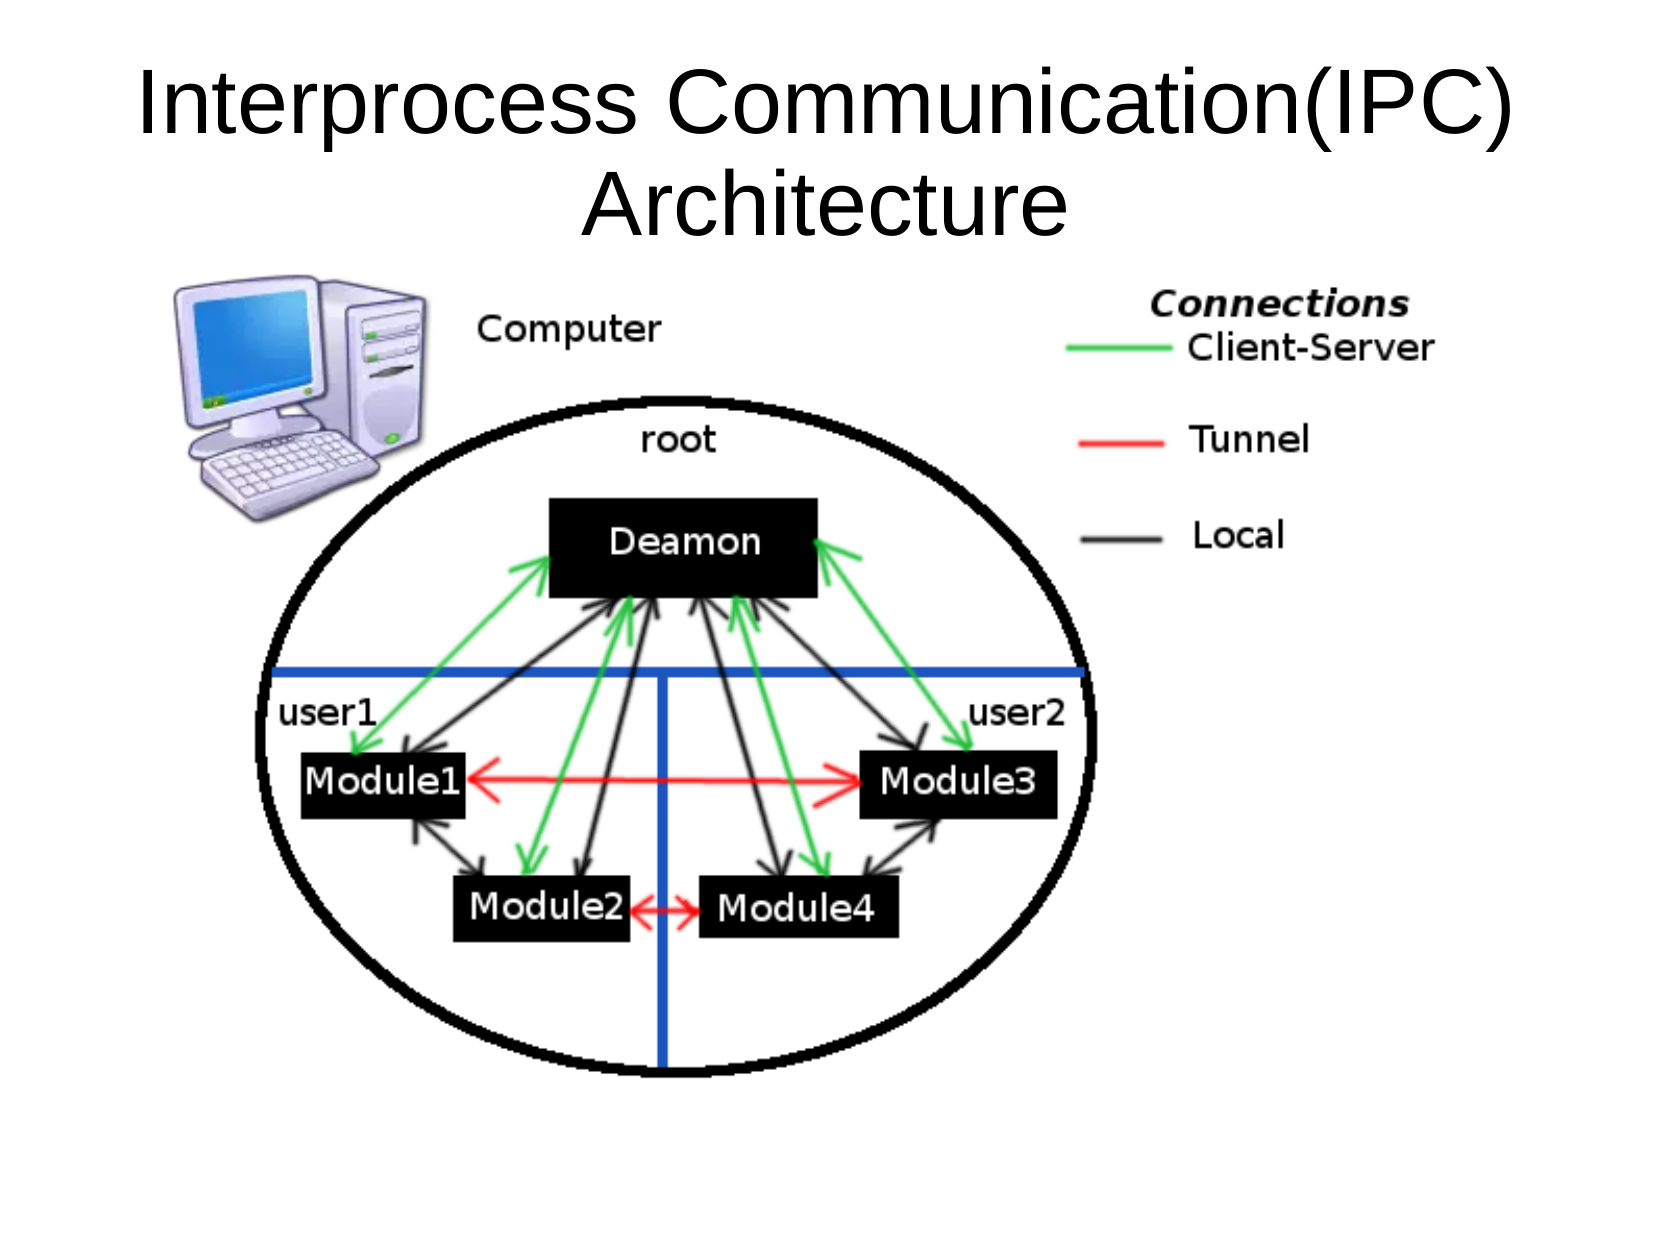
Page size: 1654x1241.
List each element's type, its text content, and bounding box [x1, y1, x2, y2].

picture [166, 263, 1500, 1097]
title Interprocess Communication(IPC) Architecture [82, 49, 1571, 257]
